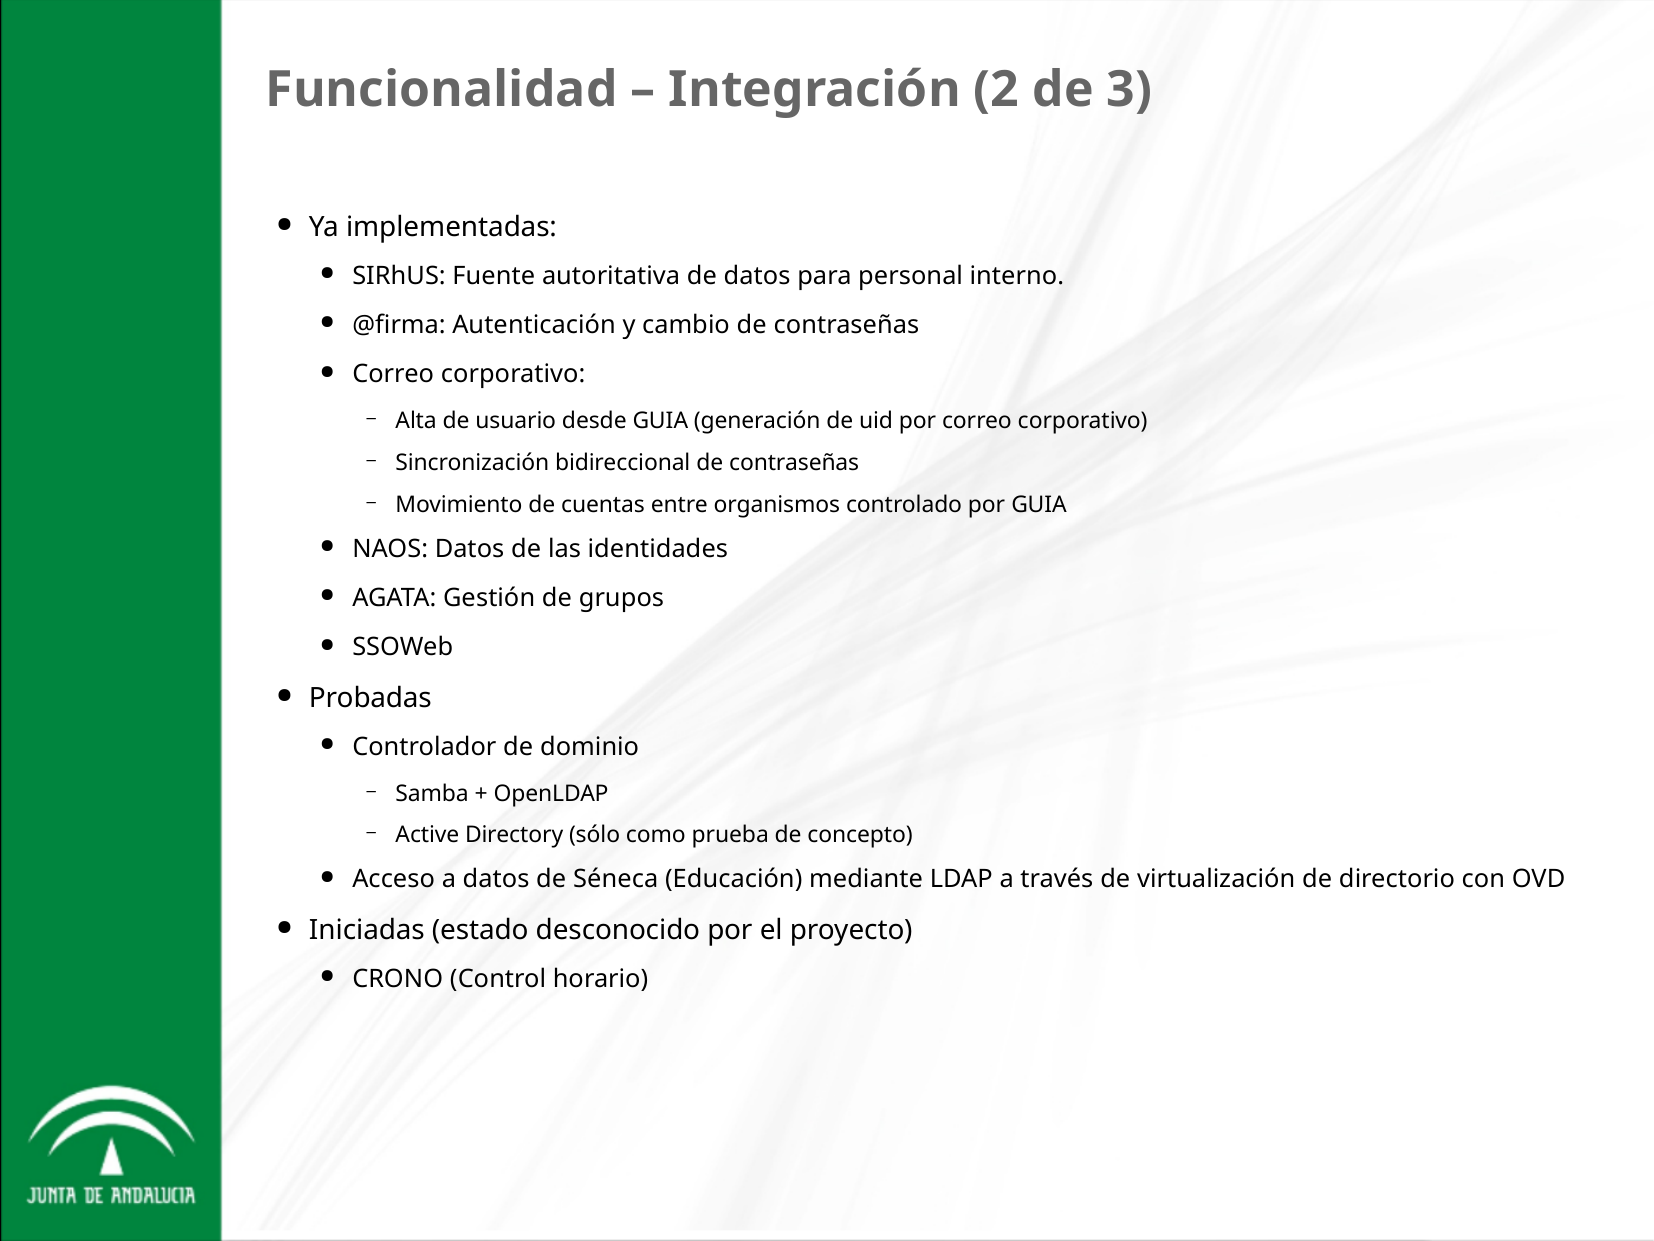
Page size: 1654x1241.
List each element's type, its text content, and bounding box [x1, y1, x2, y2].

picture [0, 0, 1654, 1241]
title Funcionalidad – Integración (2 de 3) [265, 37, 1571, 136]
list Ya implementadas: SIRhUS: Fuente autoritativa de datos para personal interno. @firma: Autenticación y cambio de contraseñas Correo corporativo: Alta de usuario desde GUIA (generación de uid por correo corporativo) Sincronización bidireccional de contraseñas Movimiento de cuentas entre organismos controlado por GUIA NAOS: Datos de las identidades AGATA: Gestión de grupos SSOWeb Probadas Controlador de dominio Samba + OpenLDAP Active Directory (sólo como prueba de concepto) Acceso a datos de Séneca (Educación) mediante LDAP a través de virtualización de directorio con OVD Iniciadas (estado desconocido por el proyecto) CRONO (Control horario) [265, 206, 1571, 1026]
